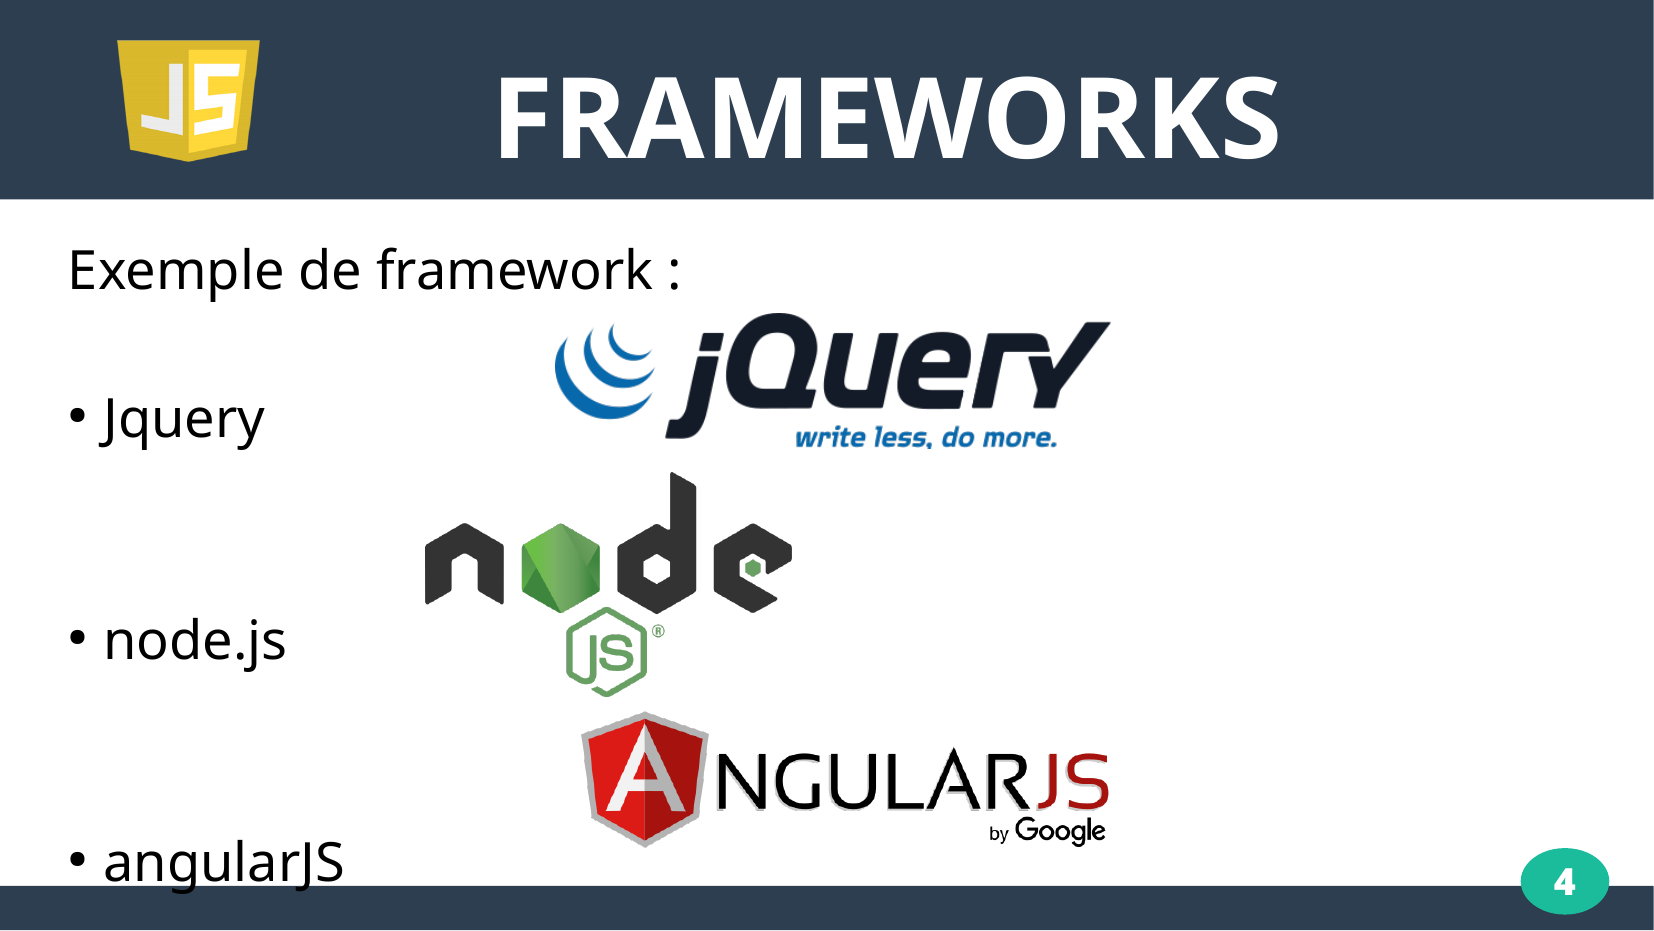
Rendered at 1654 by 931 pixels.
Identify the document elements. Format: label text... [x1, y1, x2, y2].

picture [578, 708, 1111, 851]
picture [425, 472, 792, 697]
picture [555, 313, 1111, 449]
picture [28, 33, 349, 169]
text_box FRAMEWORKS [250, 30, 1524, 178]
text_box Exemple de framework : Jquery node.js angularJS [53, 224, 1601, 807]
